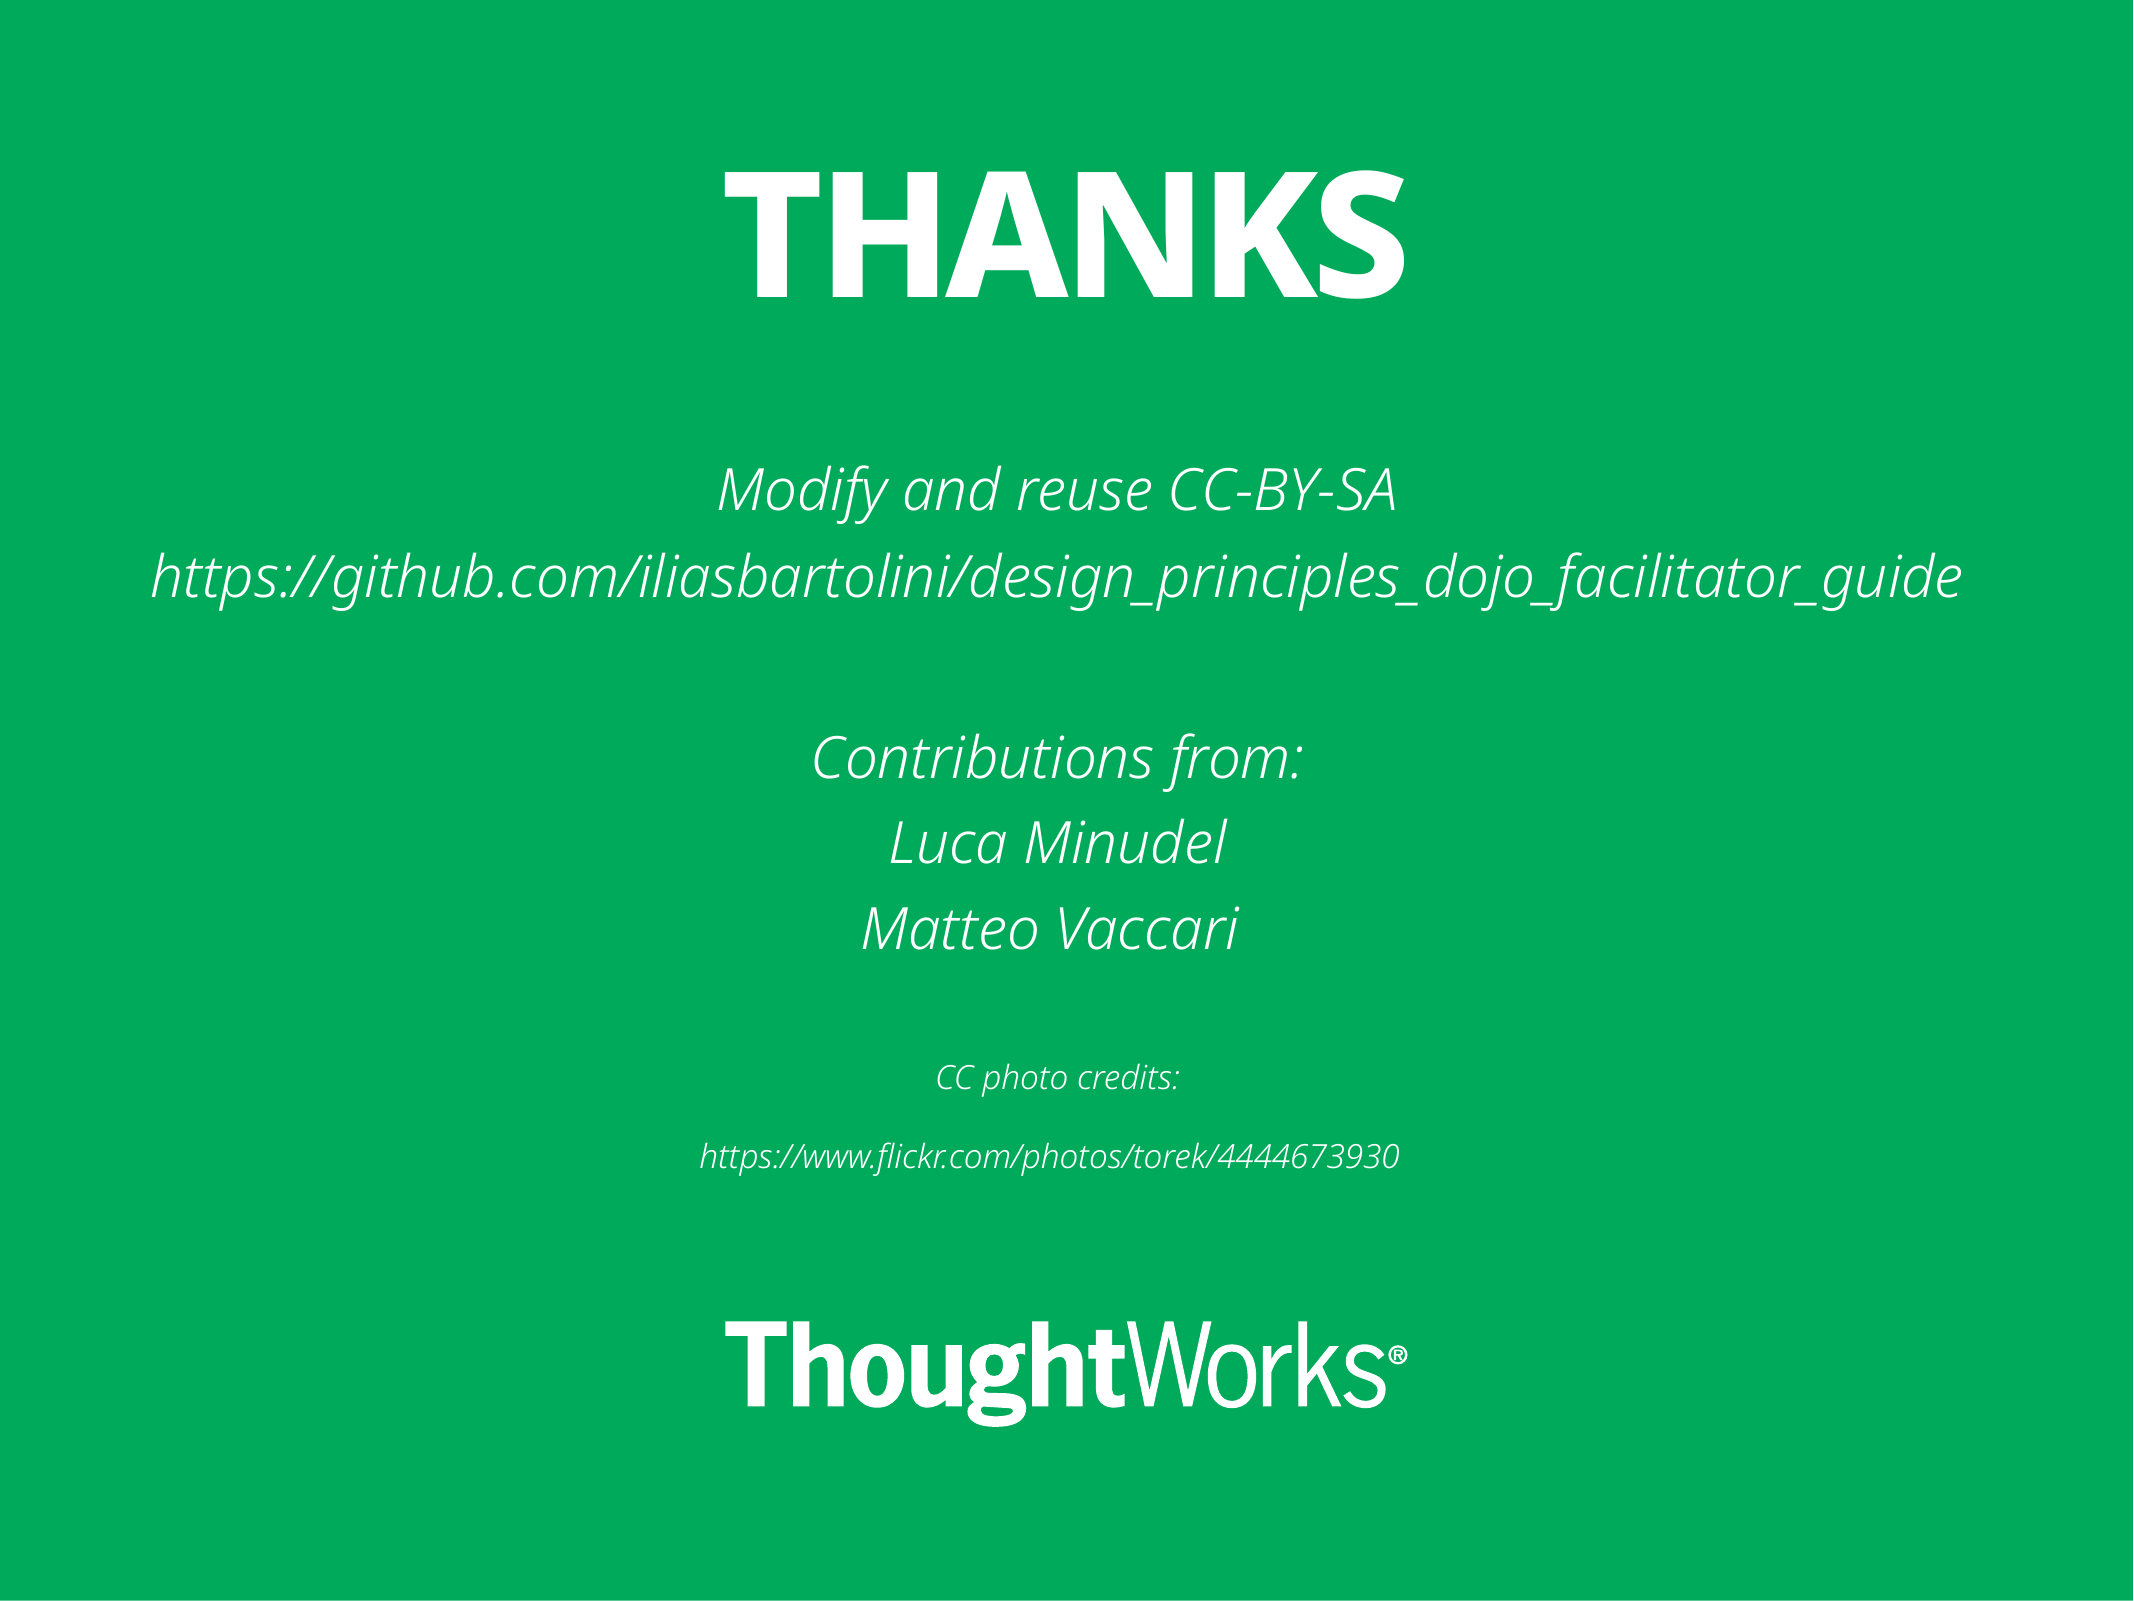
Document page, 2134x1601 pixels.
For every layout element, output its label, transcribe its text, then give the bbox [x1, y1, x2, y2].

picture [724, 1320, 1409, 1429]
title THANKS [62, 58, 2071, 449]
text_box [0, 0, 2133, 1601]
text_box Modify and reuse CC-BY-SA https://github.com/iliasbartolini/design_principles_dojo_facilitator_guide Contributions from: Luca Minudel Matteo Vaccari CC photo credits: https://www.flickr.com/photos/torek/4444673930 [60, 444, 2056, 1345]
